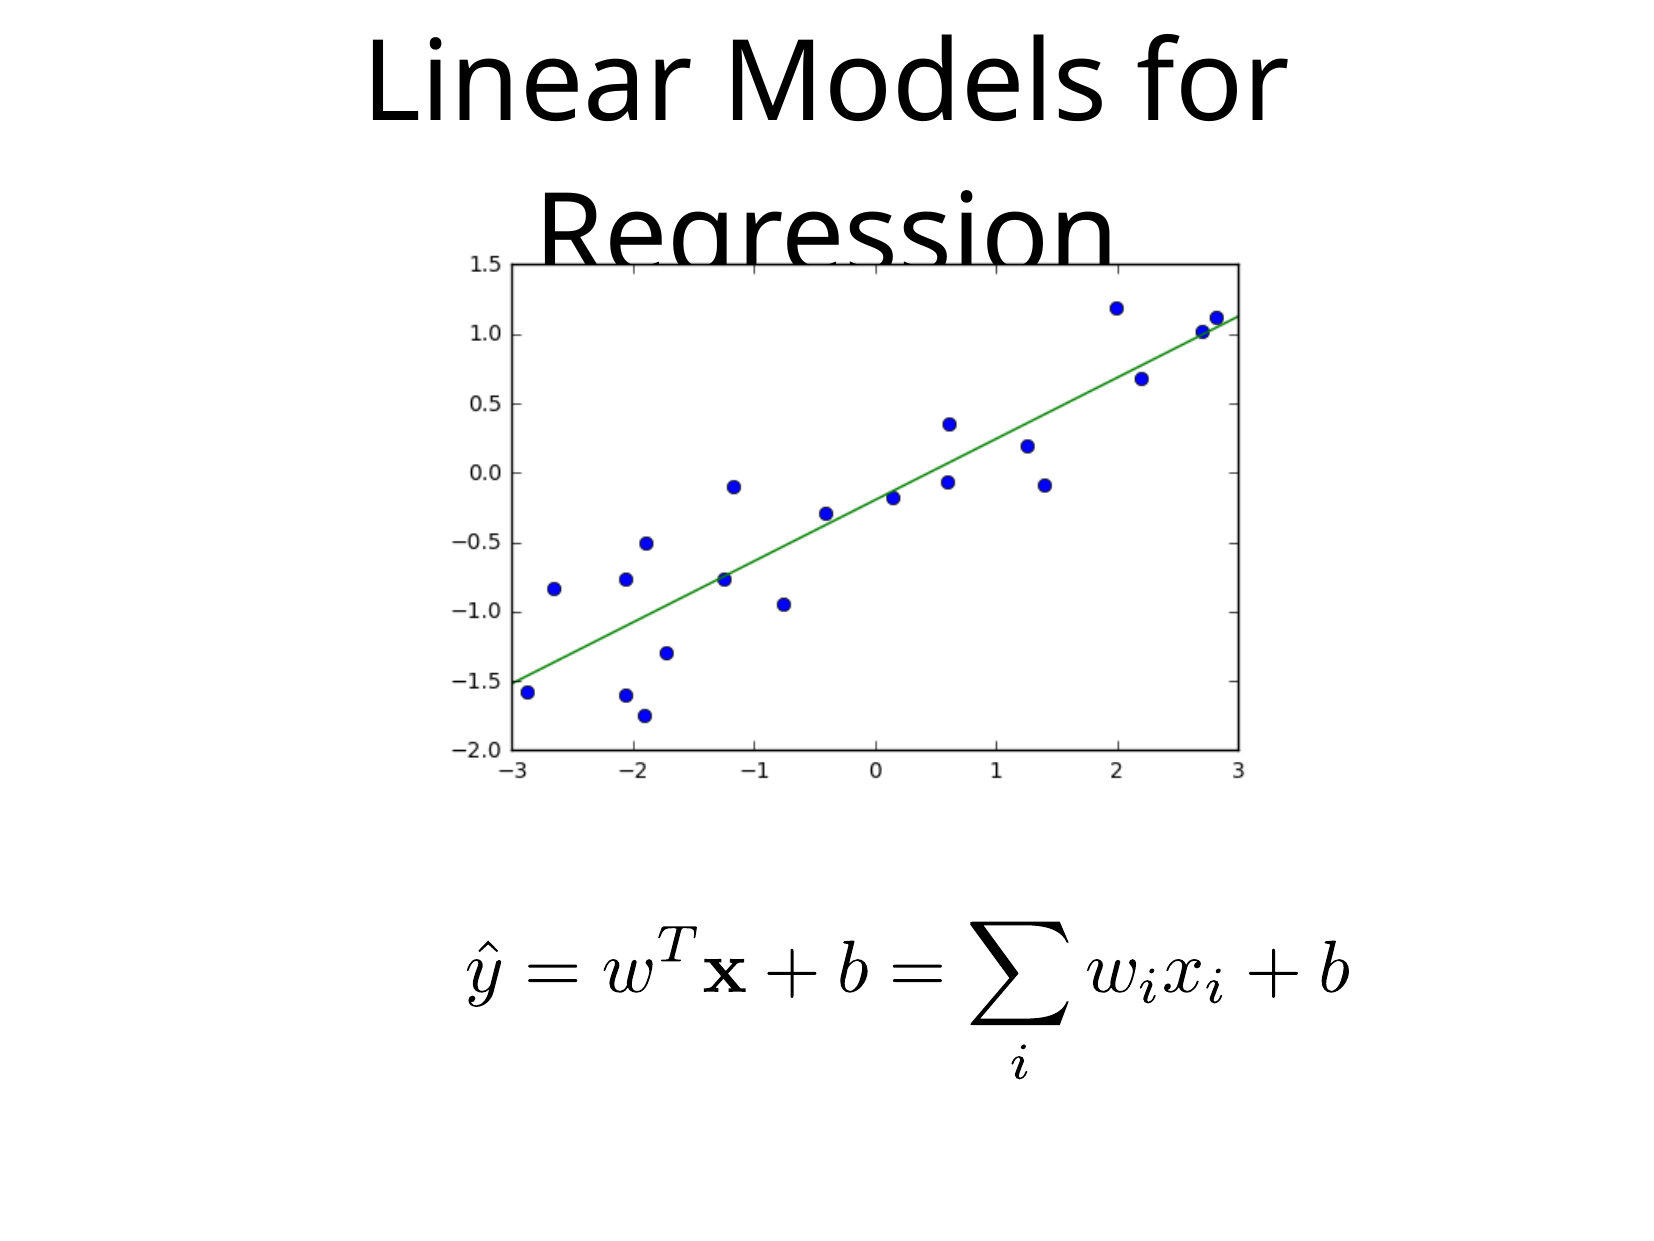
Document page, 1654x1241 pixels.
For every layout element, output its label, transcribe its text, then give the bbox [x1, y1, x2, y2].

picture [435, 239, 1260, 797]
title Linear Models for Regression [82, 49, 1571, 257]
text_box [464, 914, 1351, 1080]
